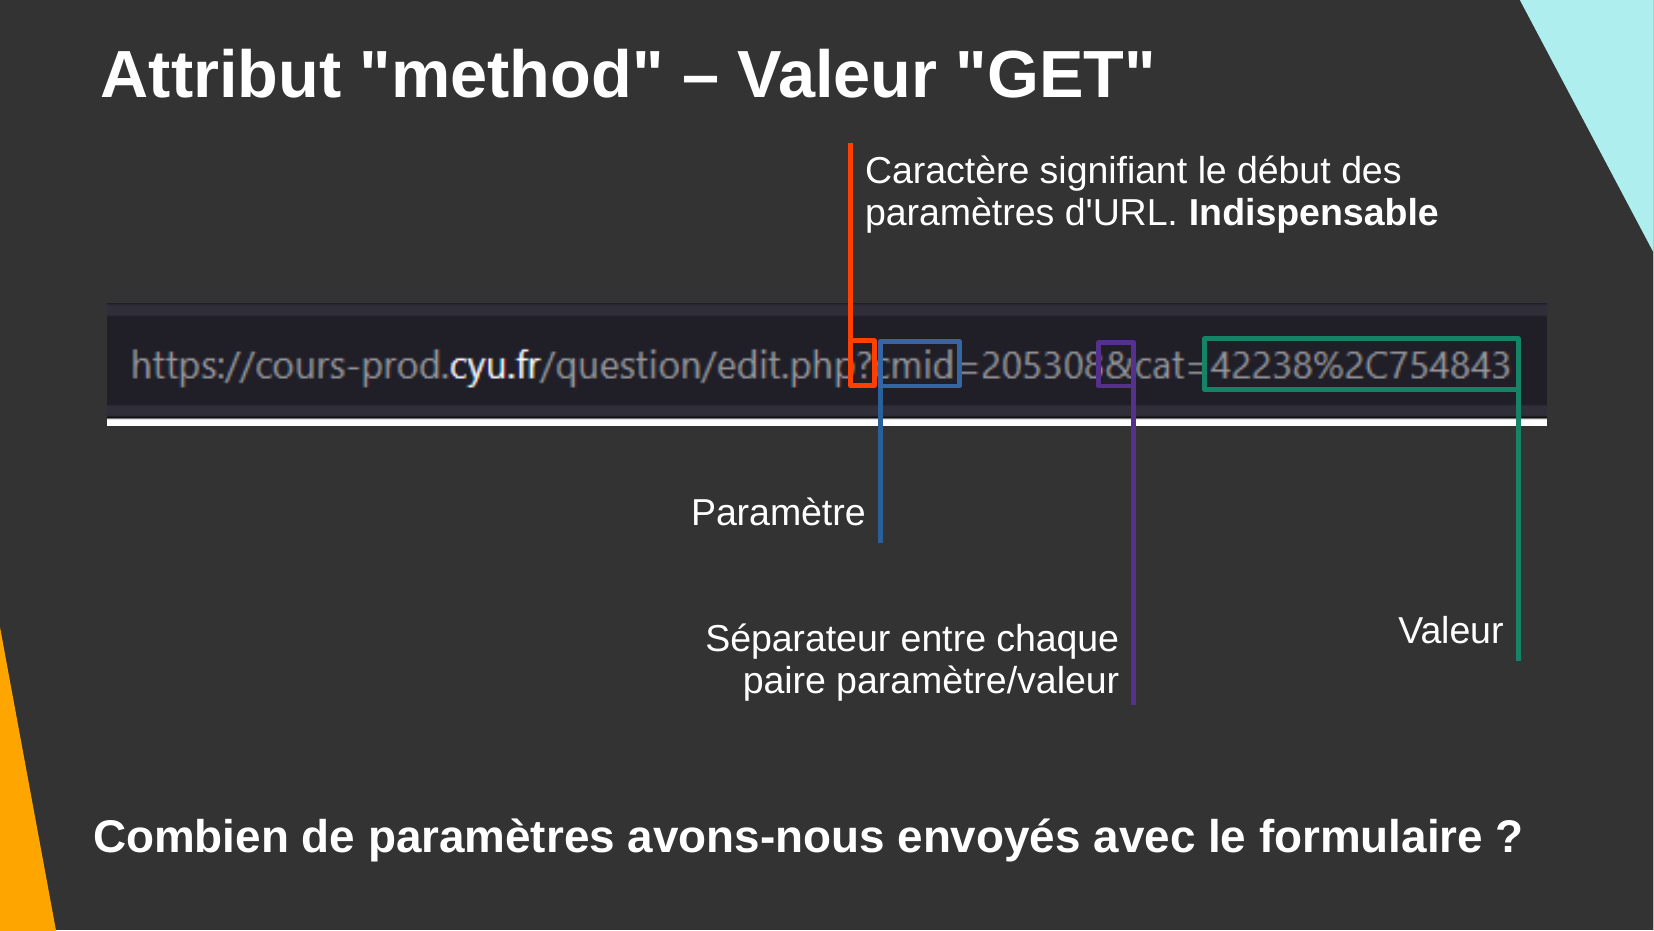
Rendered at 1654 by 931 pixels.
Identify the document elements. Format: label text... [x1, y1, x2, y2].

text_box Séparateur entre chaque paire paramètre/valeur [625, 610, 1134, 710]
title Attribut "method" – Valeur "GET" [82, 37, 1571, 114]
text_box Combien de paramètres avons-nous envoyés avec le formulaire ? [23, 803, 1595, 909]
picture [883, 344, 957, 384]
text_box [0, 627, 57, 931]
text_box Valeur [1275, 602, 1519, 662]
picture [107, 303, 1547, 426]
picture [853, 343, 872, 383]
text_box [1519, 0, 1654, 254]
text_box Paramètre [637, 484, 881, 544]
text_box Caractère signifiant le début des paramètres d'URL. Indispensable [850, 141, 1465, 241]
picture [1101, 345, 1131, 384]
picture [1207, 341, 1516, 387]
